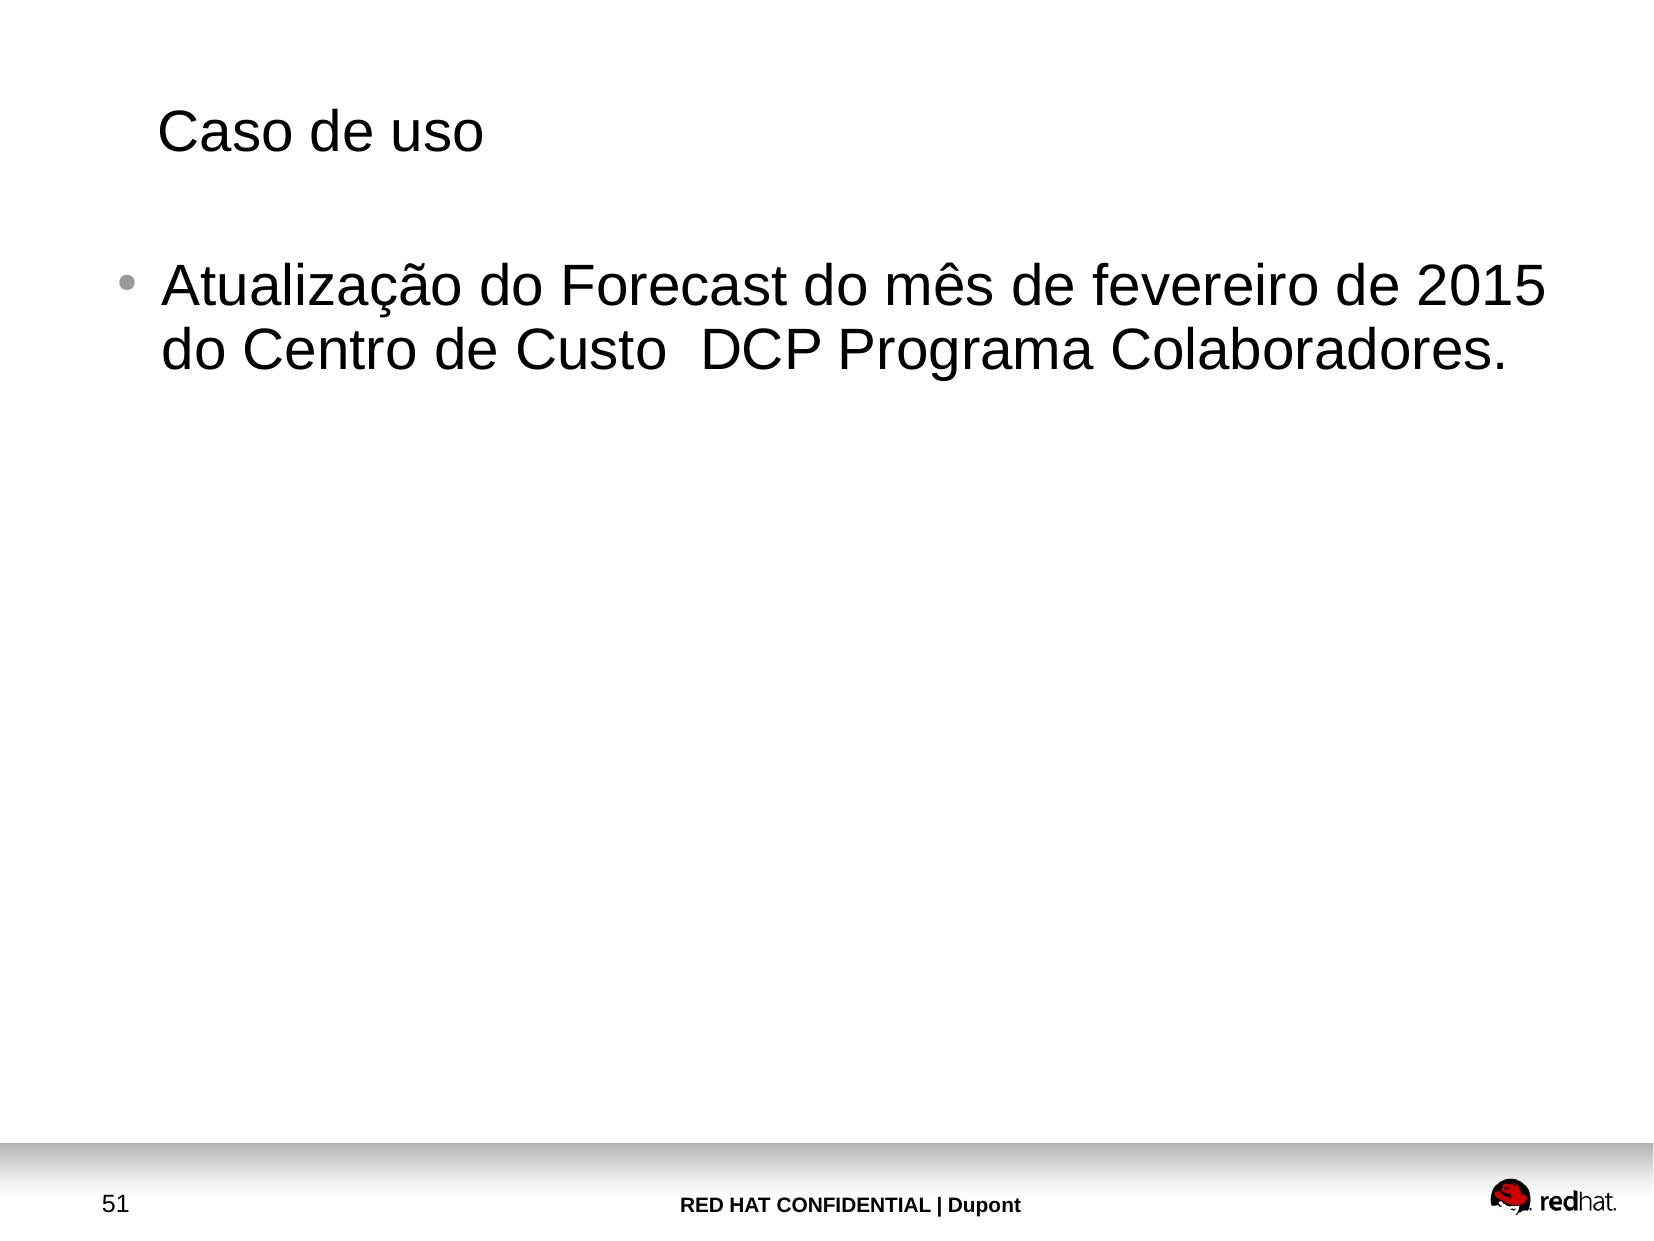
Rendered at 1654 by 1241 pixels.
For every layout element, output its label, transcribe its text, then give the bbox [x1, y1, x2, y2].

text_box Atualização do Forecast do mês de fevereiro de 2015 do Centro de Custo DCP Programa Colaboradores. [86, 244, 1576, 1039]
picture [0, 1143, 1654, 1241]
text_box Caso de uso [82, 37, 1571, 226]
